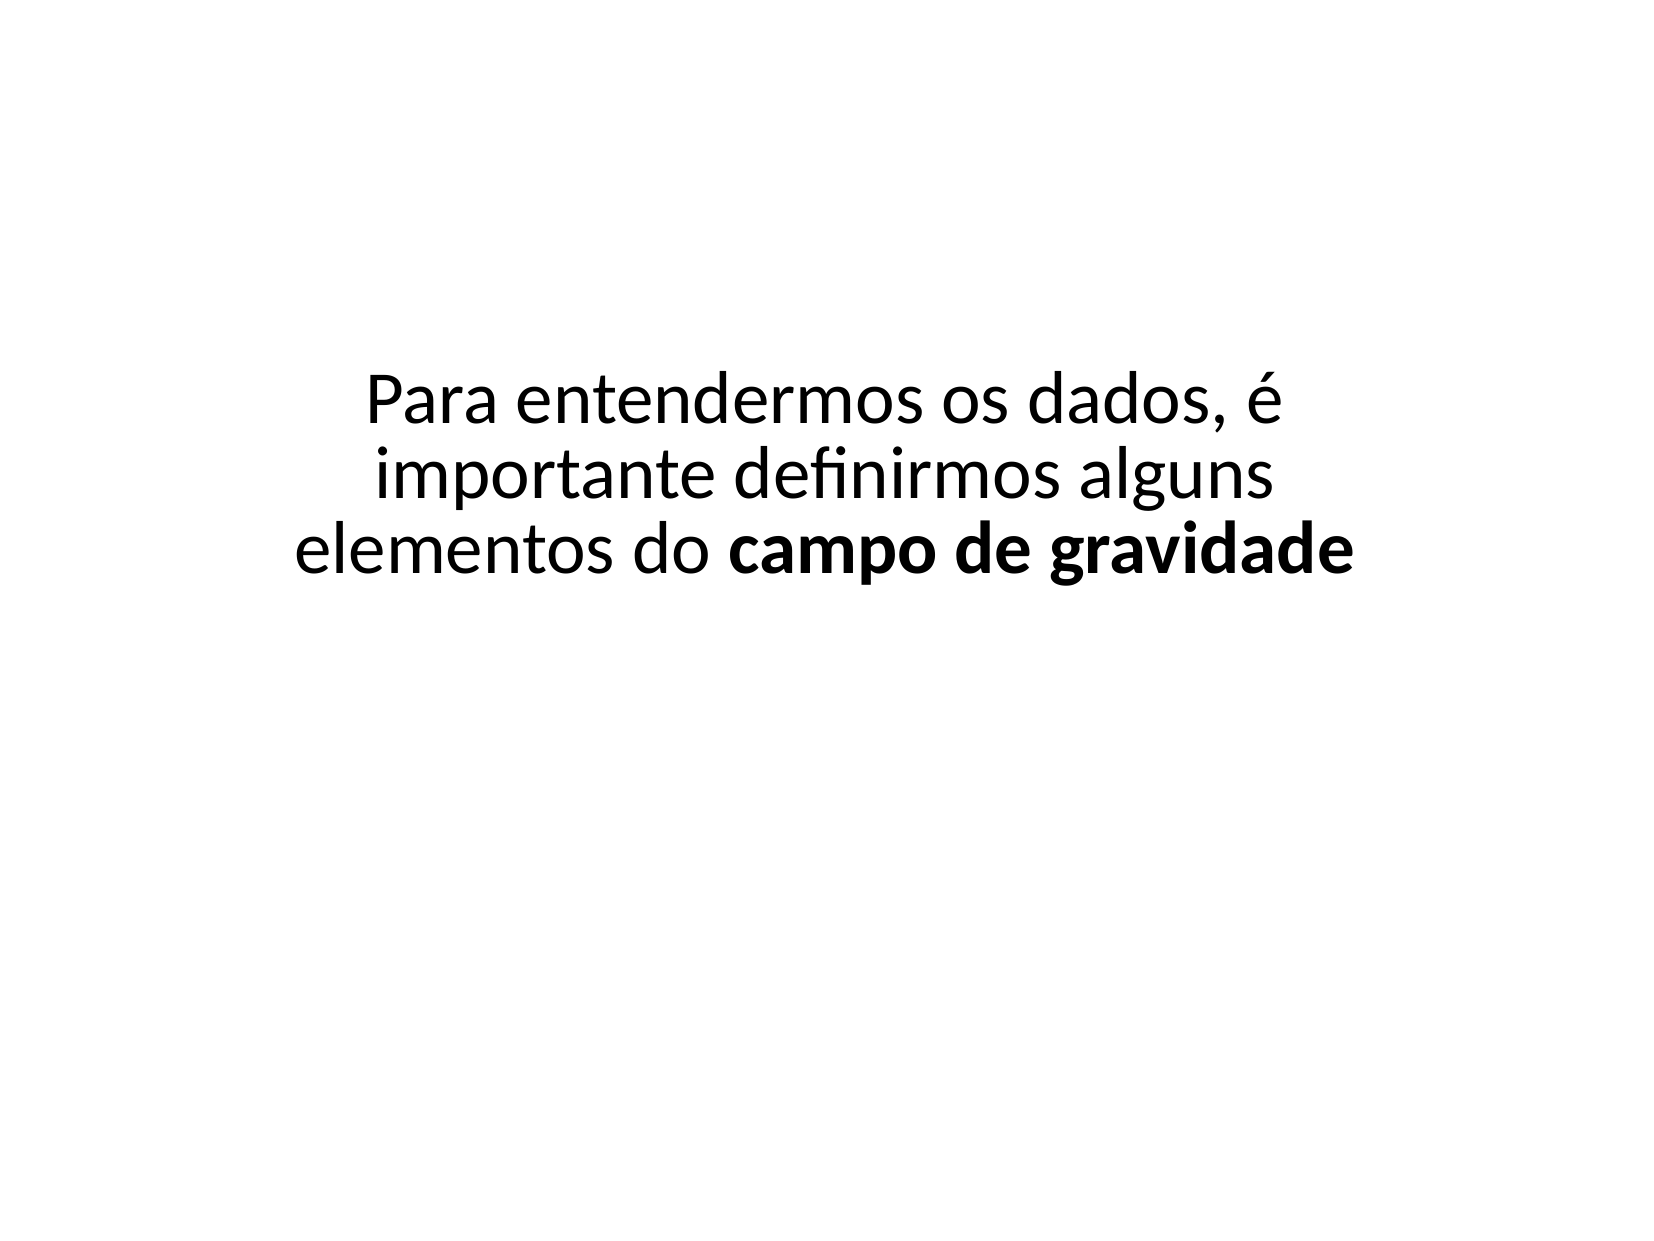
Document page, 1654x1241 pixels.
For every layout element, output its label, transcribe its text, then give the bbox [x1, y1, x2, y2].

text_box Para entendermos os dados, é importante definirmos alguns elementos do campo de gravidade [210, 360, 1441, 725]
